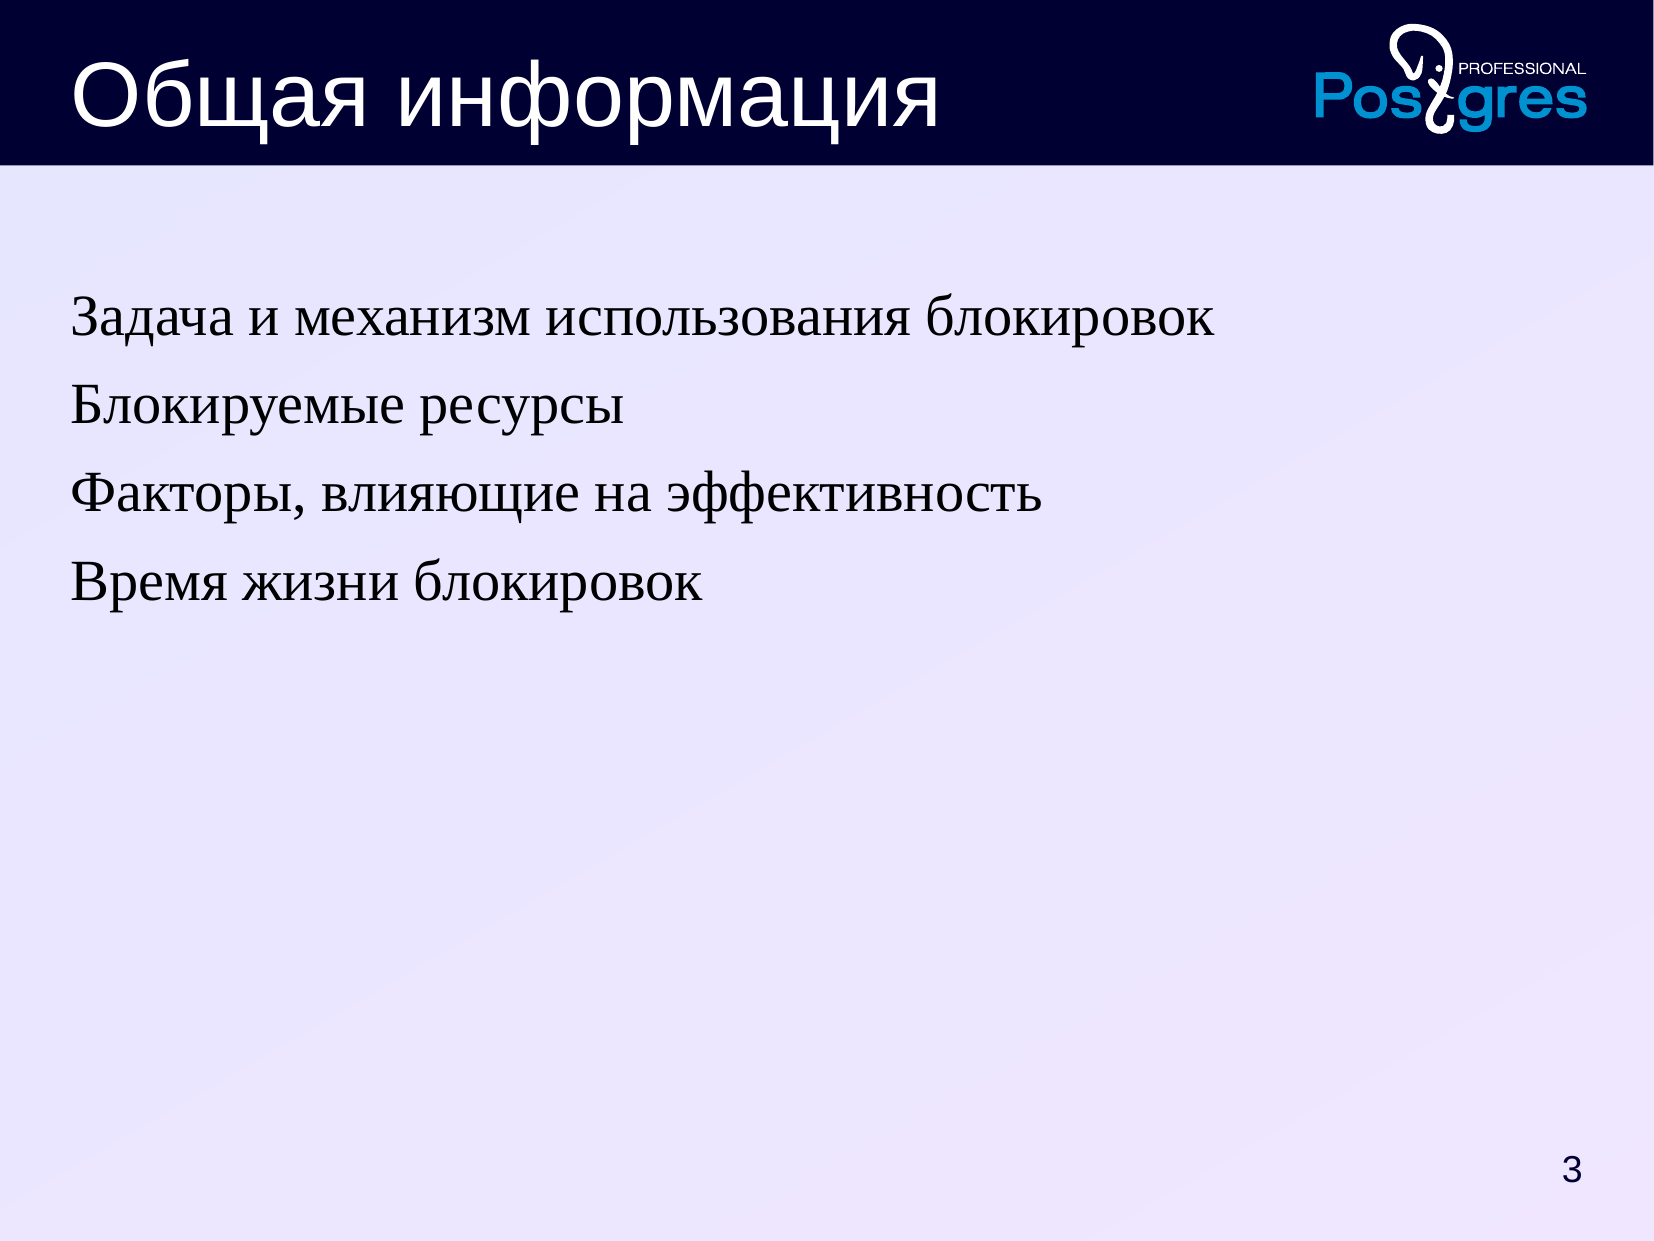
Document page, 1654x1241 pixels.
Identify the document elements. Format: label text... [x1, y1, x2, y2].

list Задача и механизм использования блокировок Блокируемые ресурсы Факторы, влияющие на эффективность Время жизни блокировок [70, 283, 1559, 1003]
title Общая информация [70, 43, 1241, 147]
